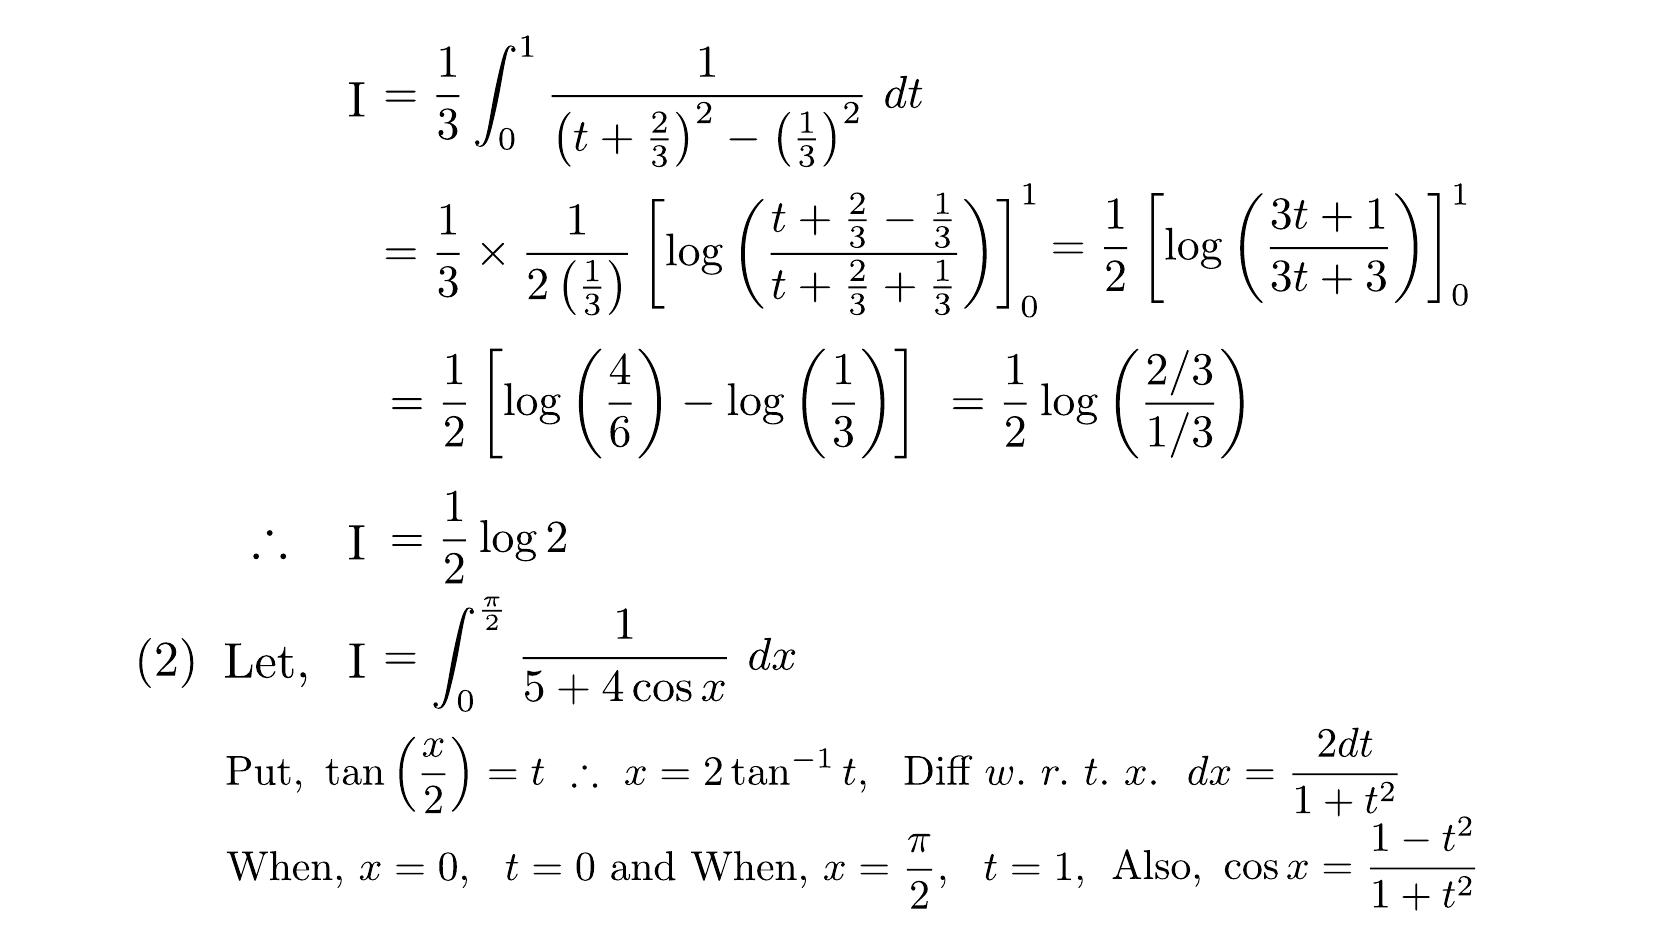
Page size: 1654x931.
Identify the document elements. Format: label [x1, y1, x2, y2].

text_box [952, 348, 1244, 459]
text_box [226, 727, 1398, 817]
subtitle [59, 35, 1607, 907]
text_box [1112, 816, 1476, 911]
text_box [384, 596, 796, 712]
text_box [385, 35, 923, 168]
text_box [1052, 183, 1468, 306]
text_box [253, 530, 287, 560]
text_box [136, 638, 194, 688]
text_box [385, 183, 1037, 318]
text_box [349, 525, 365, 560]
text_box [225, 643, 307, 688]
text_box [391, 490, 566, 584]
text_box [349, 643, 365, 678]
text_box [226, 833, 1083, 909]
text_box [391, 348, 907, 459]
text_box [349, 82, 365, 117]
